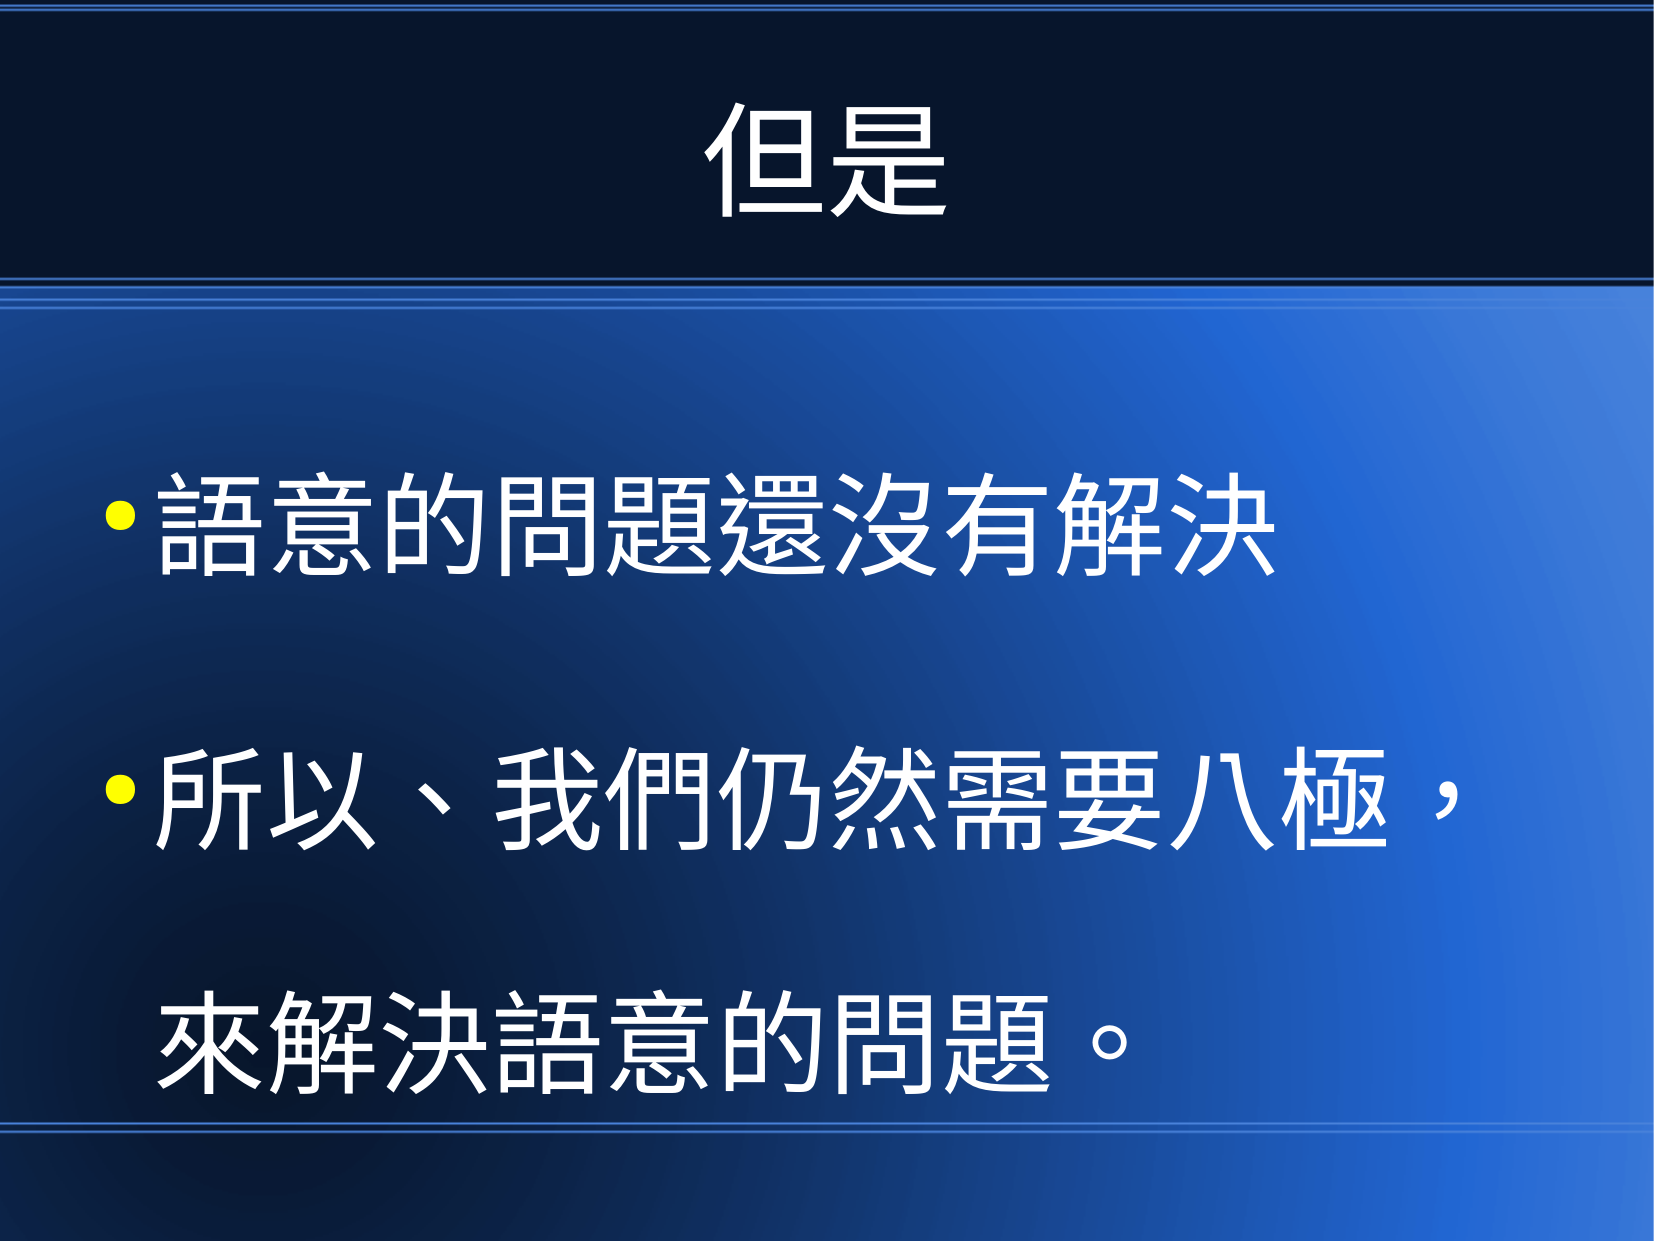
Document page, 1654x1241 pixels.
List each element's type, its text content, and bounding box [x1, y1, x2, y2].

picture [0, 0, 1654, 1241]
title 但是 [82, 49, 1571, 257]
list 語意的問題還沒有解決 所以、我們仍然需要八極，來解決語意的問題。 [82, 355, 1571, 1241]
